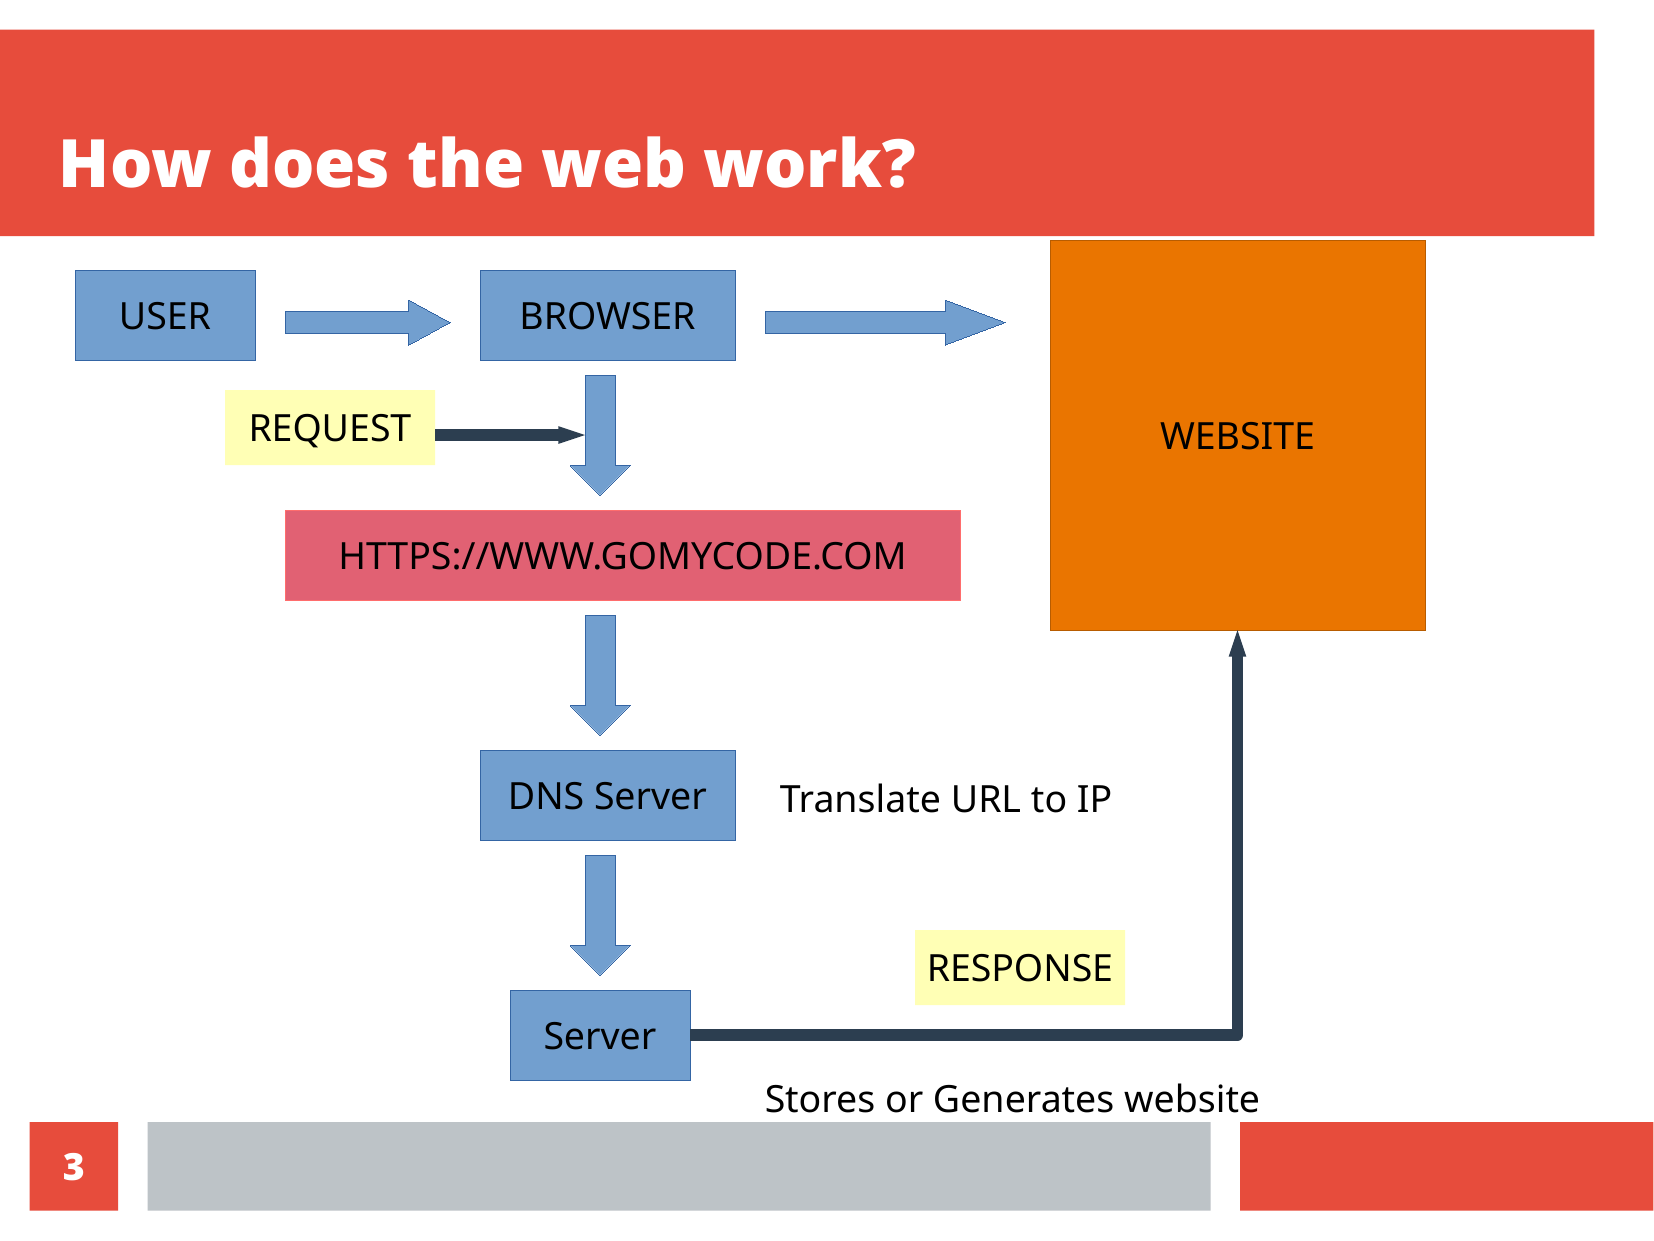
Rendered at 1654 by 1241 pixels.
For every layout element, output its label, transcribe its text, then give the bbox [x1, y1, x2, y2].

text_box Translate URL to IP [765, 765, 1171, 824]
title How does the web work? [59, 59, 1595, 207]
text_box Stores or Generates website [750, 1065, 1381, 1126]
text_box HTTPS://WWW.GOMYCODE.COM [285, 510, 961, 601]
text_box DNS Server [480, 750, 736, 841]
text_box RESPONSE [915, 930, 1126, 1006]
text_box [570, 615, 631, 736]
text_box [570, 375, 631, 496]
text_box [765, 300, 1006, 346]
text_box REQUEST [225, 390, 436, 466]
text_box Server [510, 990, 691, 1081]
text_box [285, 300, 451, 346]
text_box BROWSER [480, 270, 736, 361]
text_box USER [75, 270, 256, 361]
text_box WEBSITE [1050, 240, 1426, 631]
text_box [570, 855, 631, 976]
